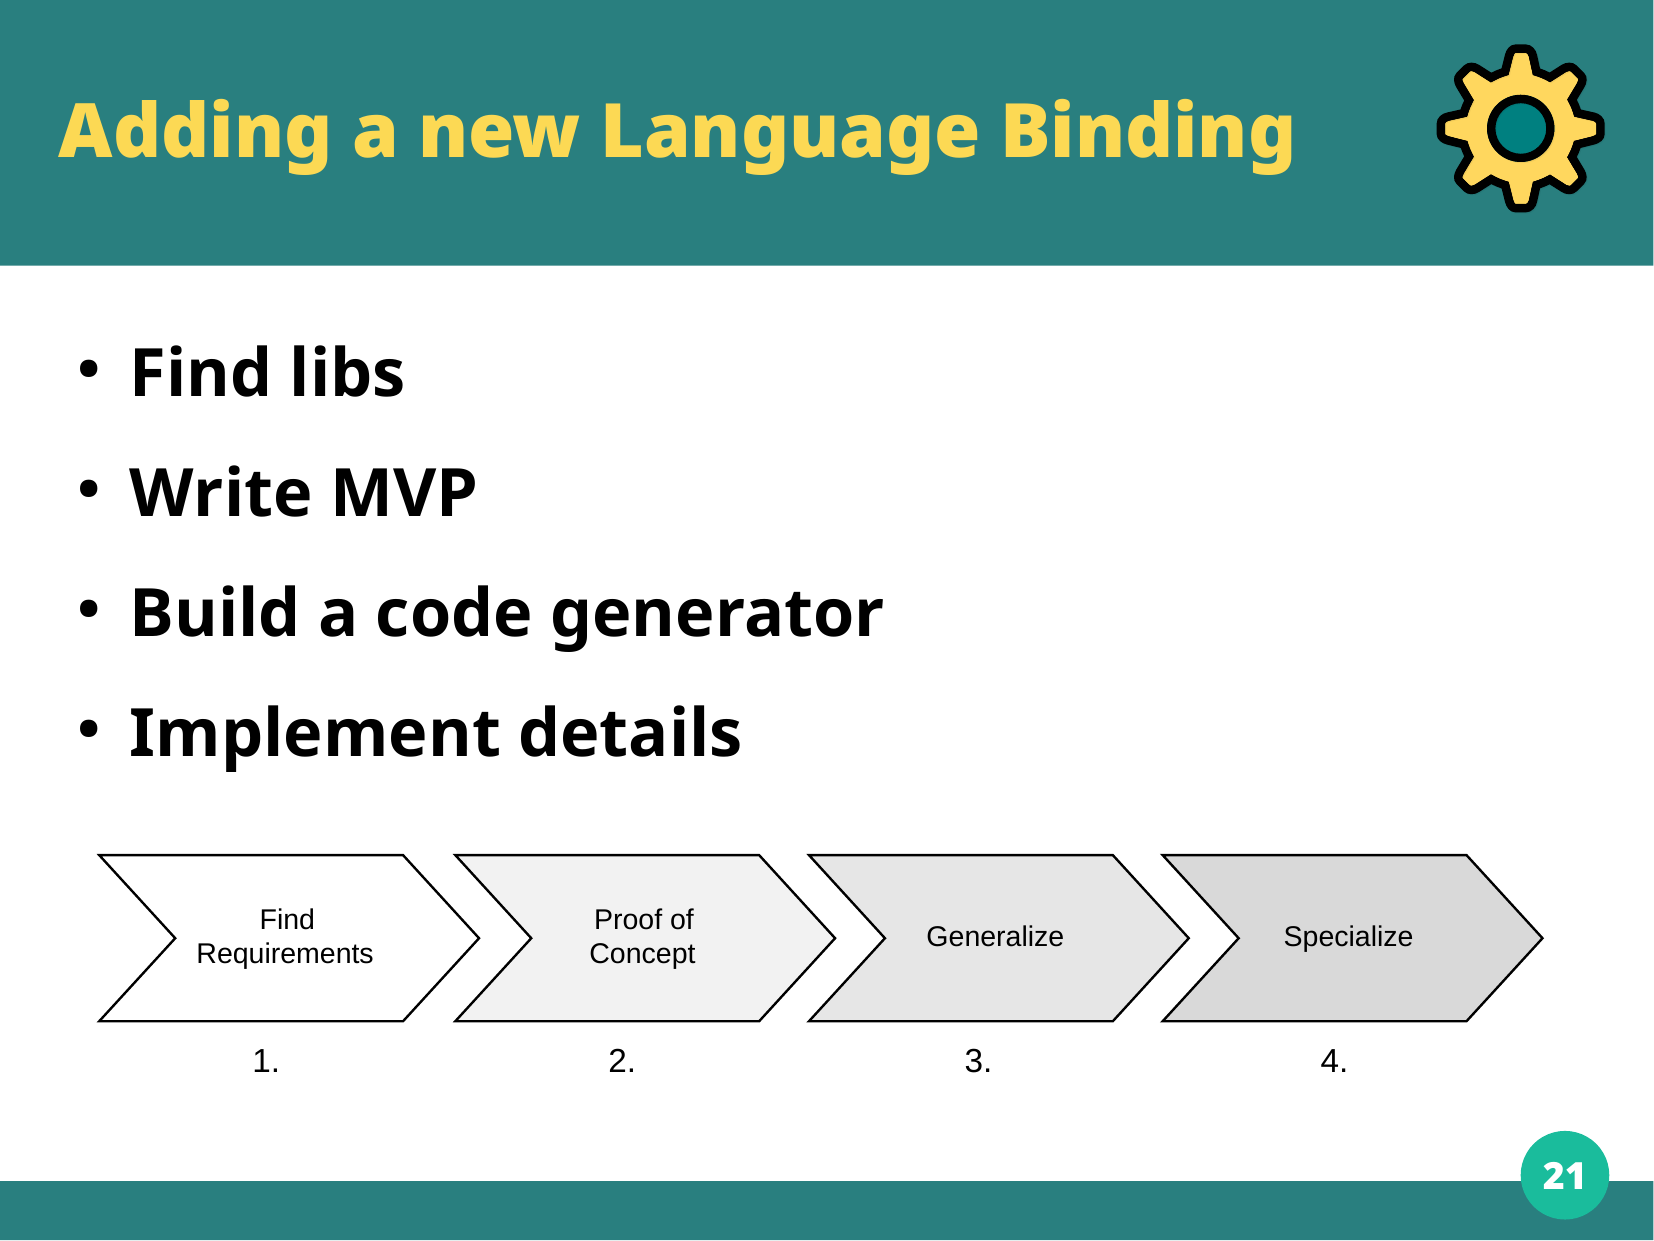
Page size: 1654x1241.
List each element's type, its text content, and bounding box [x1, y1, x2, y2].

title Adding a new Language Binding [59, 49, 1595, 207]
picture [94, 850, 1548, 1093]
list Find libs Write MVP Build a code generator Implement details [59, 324, 1595, 1152]
